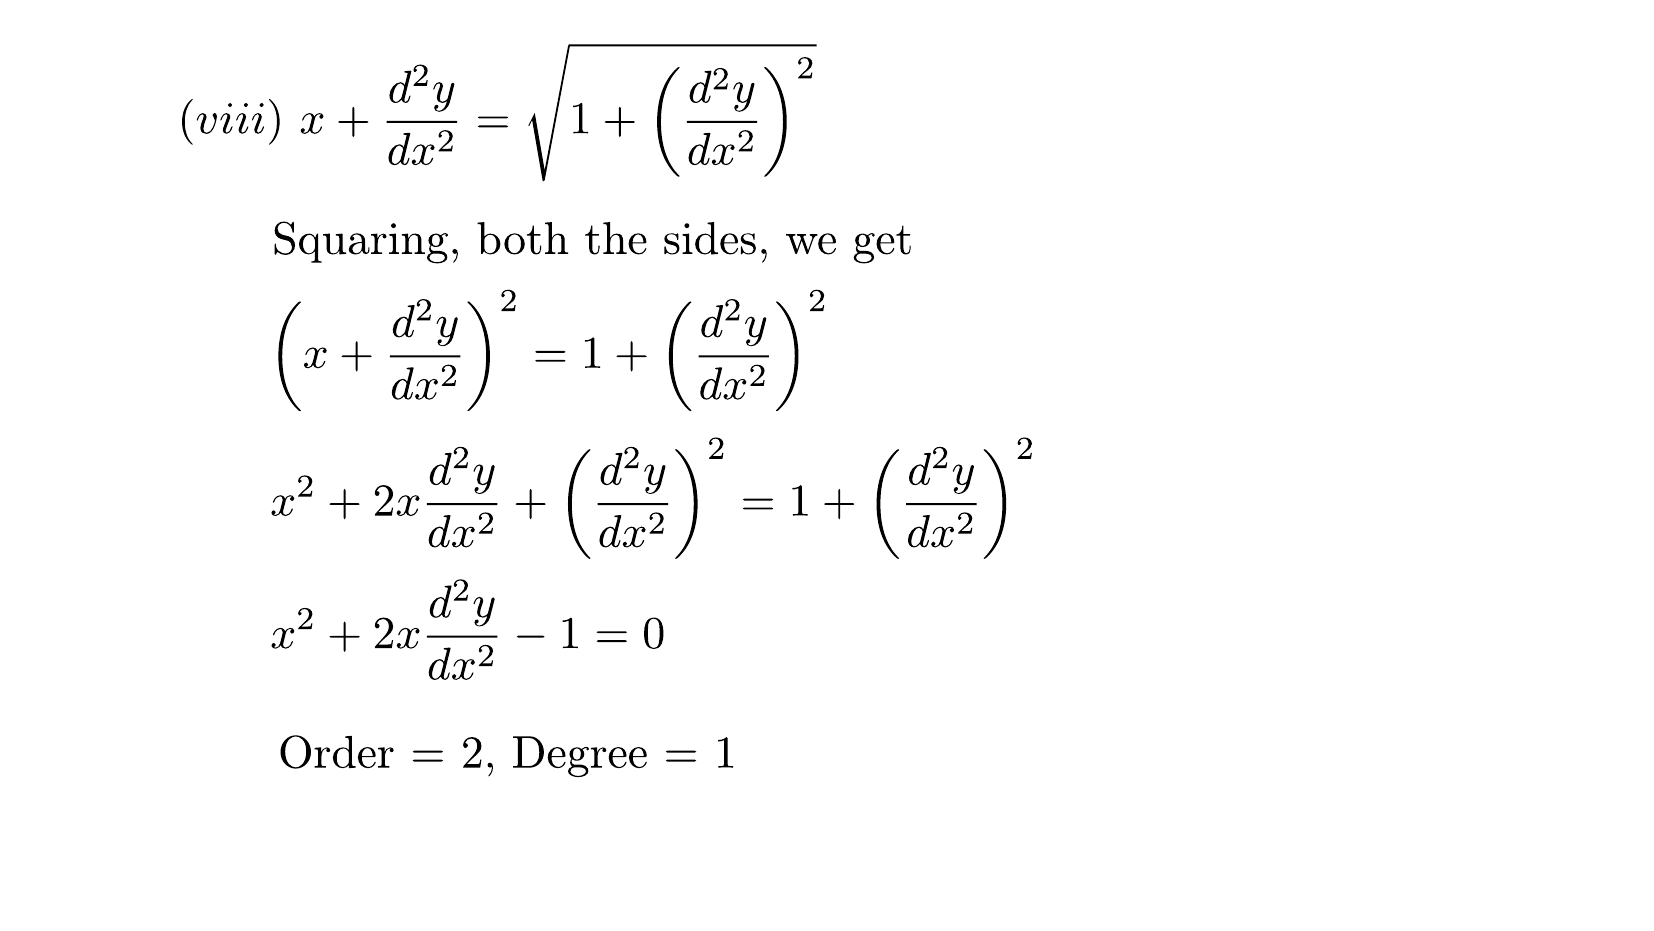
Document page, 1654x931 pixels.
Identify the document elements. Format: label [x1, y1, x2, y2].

text_box [280, 735, 734, 778]
text_box [271, 289, 825, 412]
text_box [271, 437, 1032, 559]
text_box [179, 44, 817, 182]
text_box [271, 579, 664, 680]
text_box [274, 221, 911, 264]
title [47, 37, 1607, 886]
